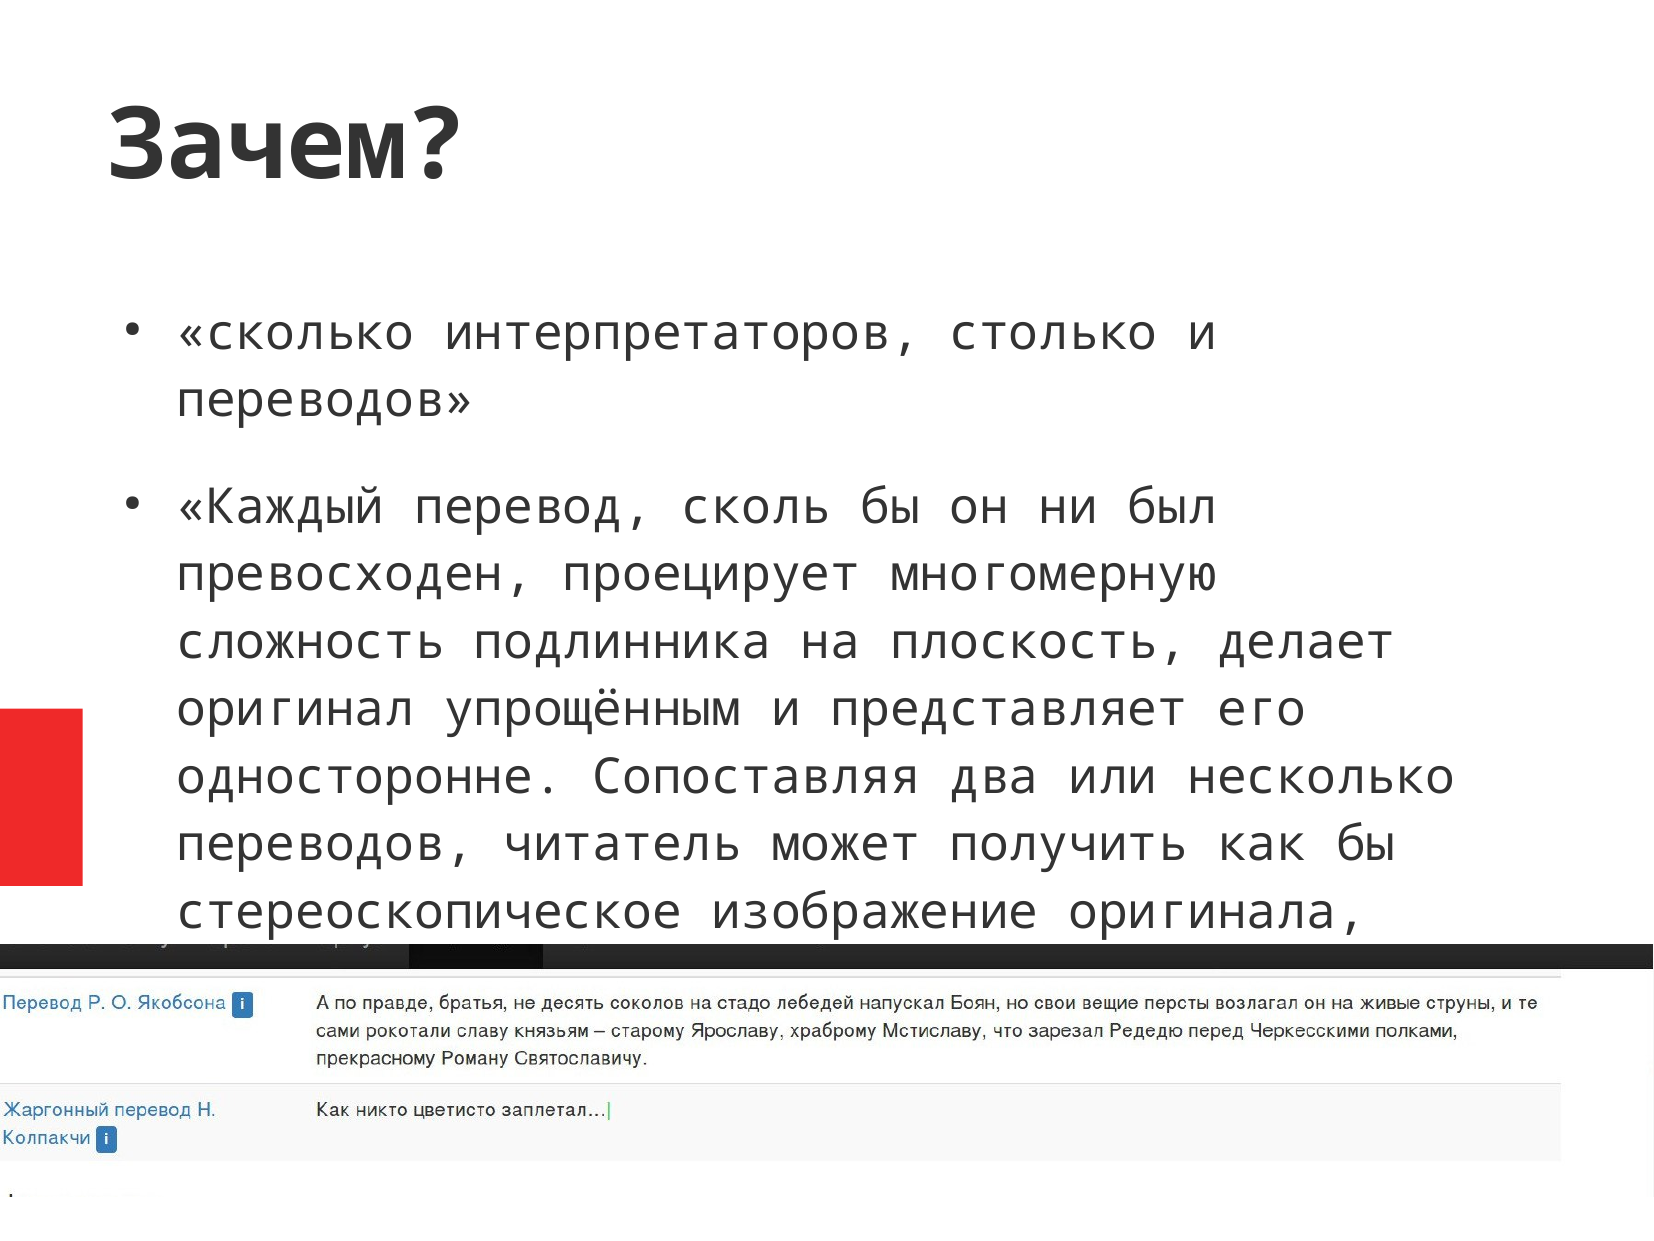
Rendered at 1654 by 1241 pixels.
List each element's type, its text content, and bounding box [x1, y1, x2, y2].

list «сколько интерпретаторов, столько и переводов» «Каждый перевод, сколь бы он ни был превосходен, проецирует многомерную сложность подлинника на плоскость, делает оригинал упрощённым и представляет его односторонне. Сопоставляя два или несколько переводов, читатель может получить как бы стереоскопическое изображение оригинала, увидеть его с разных сторон» [106, 296, 1512, 944]
title Зачем? [106, 18, 1512, 260]
picture [0, 944, 1654, 1197]
